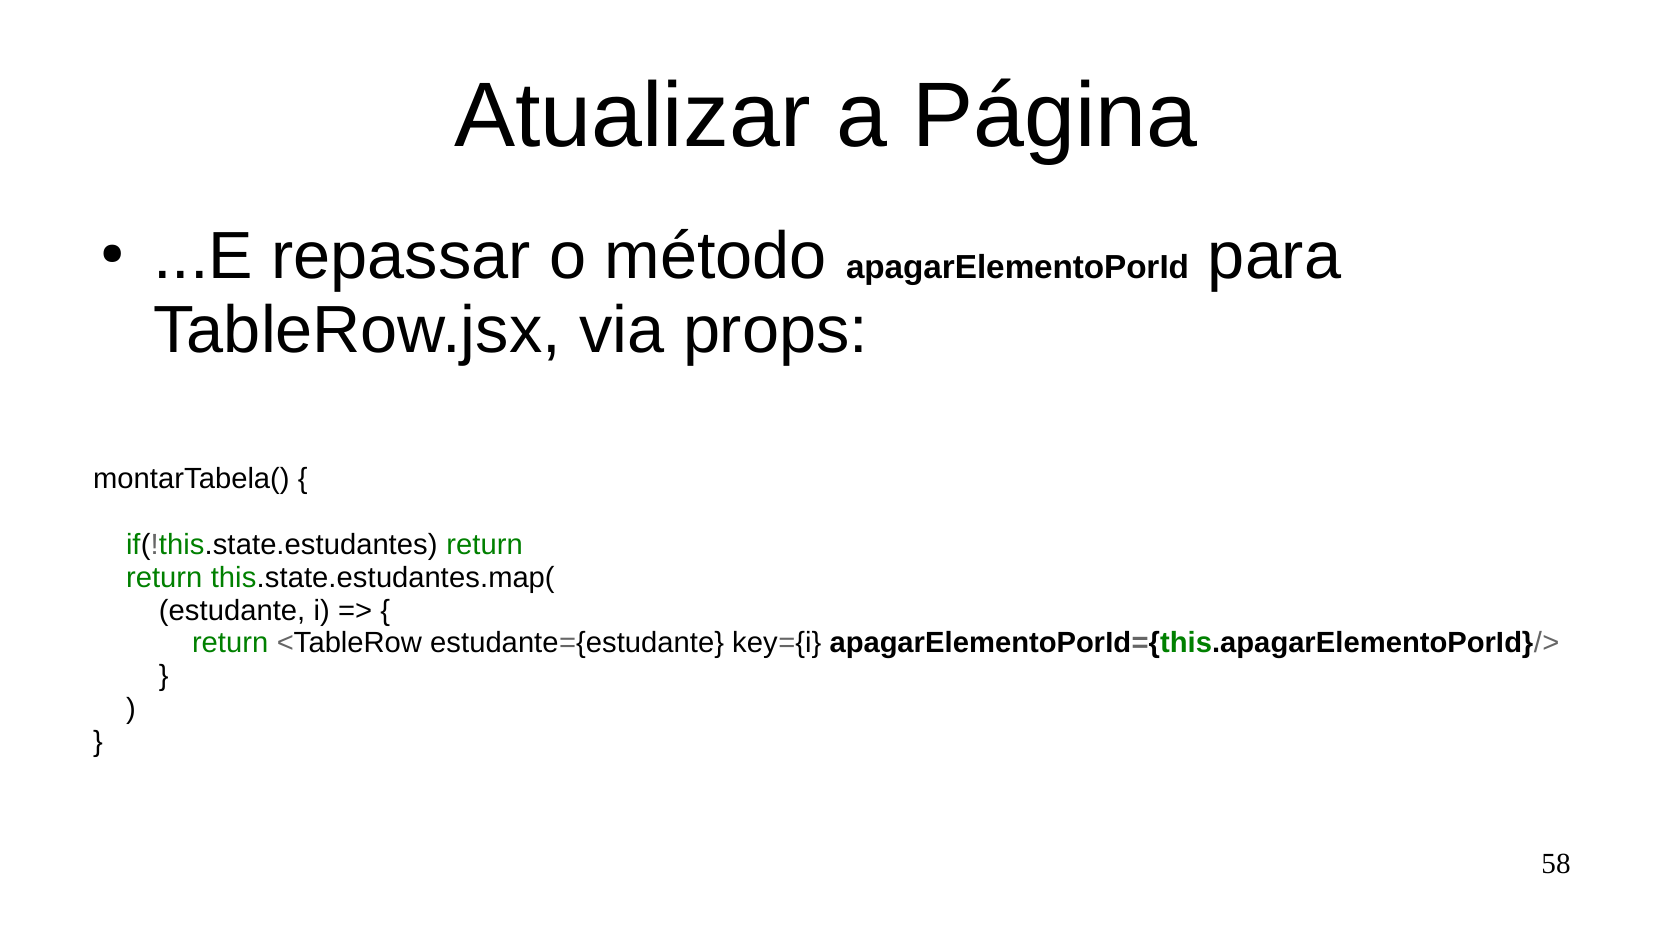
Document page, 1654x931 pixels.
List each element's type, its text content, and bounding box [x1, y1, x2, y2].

text_box montarTabela() { if(!this.state.estudantes) return return this.state.estudantes.map( (estudante, i) => { return <TableRow estudante={estudante} key={i} apagarElementoPorId={this.apagarElementoPorId}/> } ) } [45, 455, 1629, 798]
list ...E repassar o método apagarElementoPorId para TableRow.jsx, via props: [82, 217, 1571, 455]
title Atualizar a Página [82, 37, 1571, 193]
